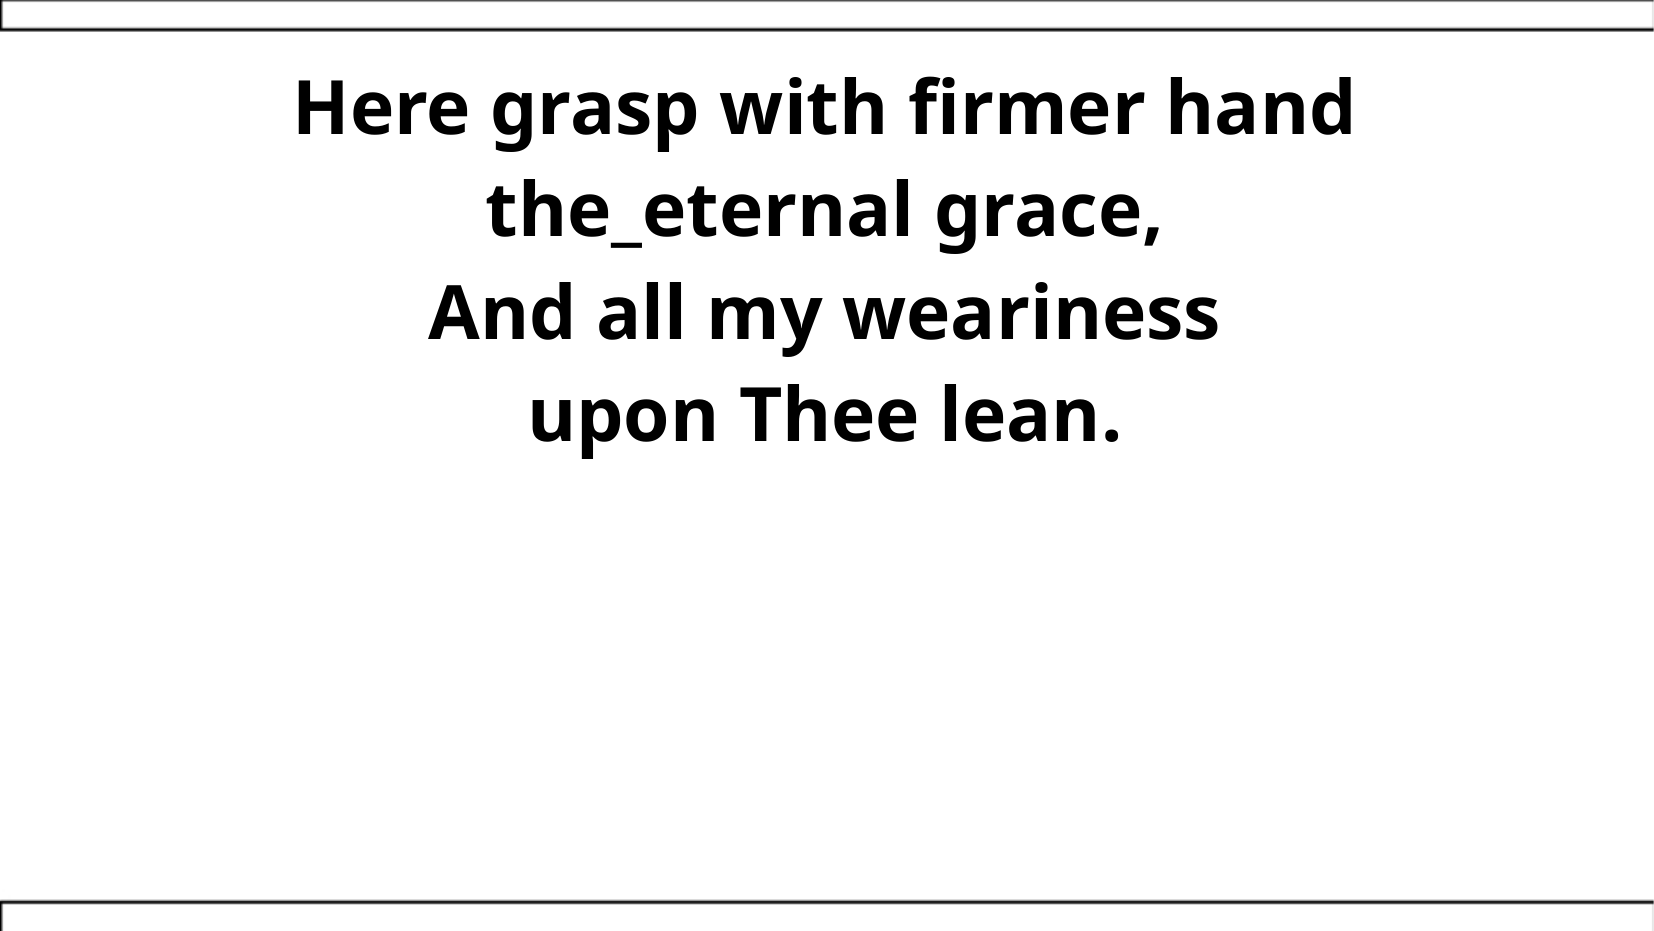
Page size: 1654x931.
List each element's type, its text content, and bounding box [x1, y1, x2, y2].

picture [0, 0, 1654, 931]
text_box Here grasp with firmer hand the_eternal grace, And all my weariness upon Thee lean. [75, 46, 1576, 481]
